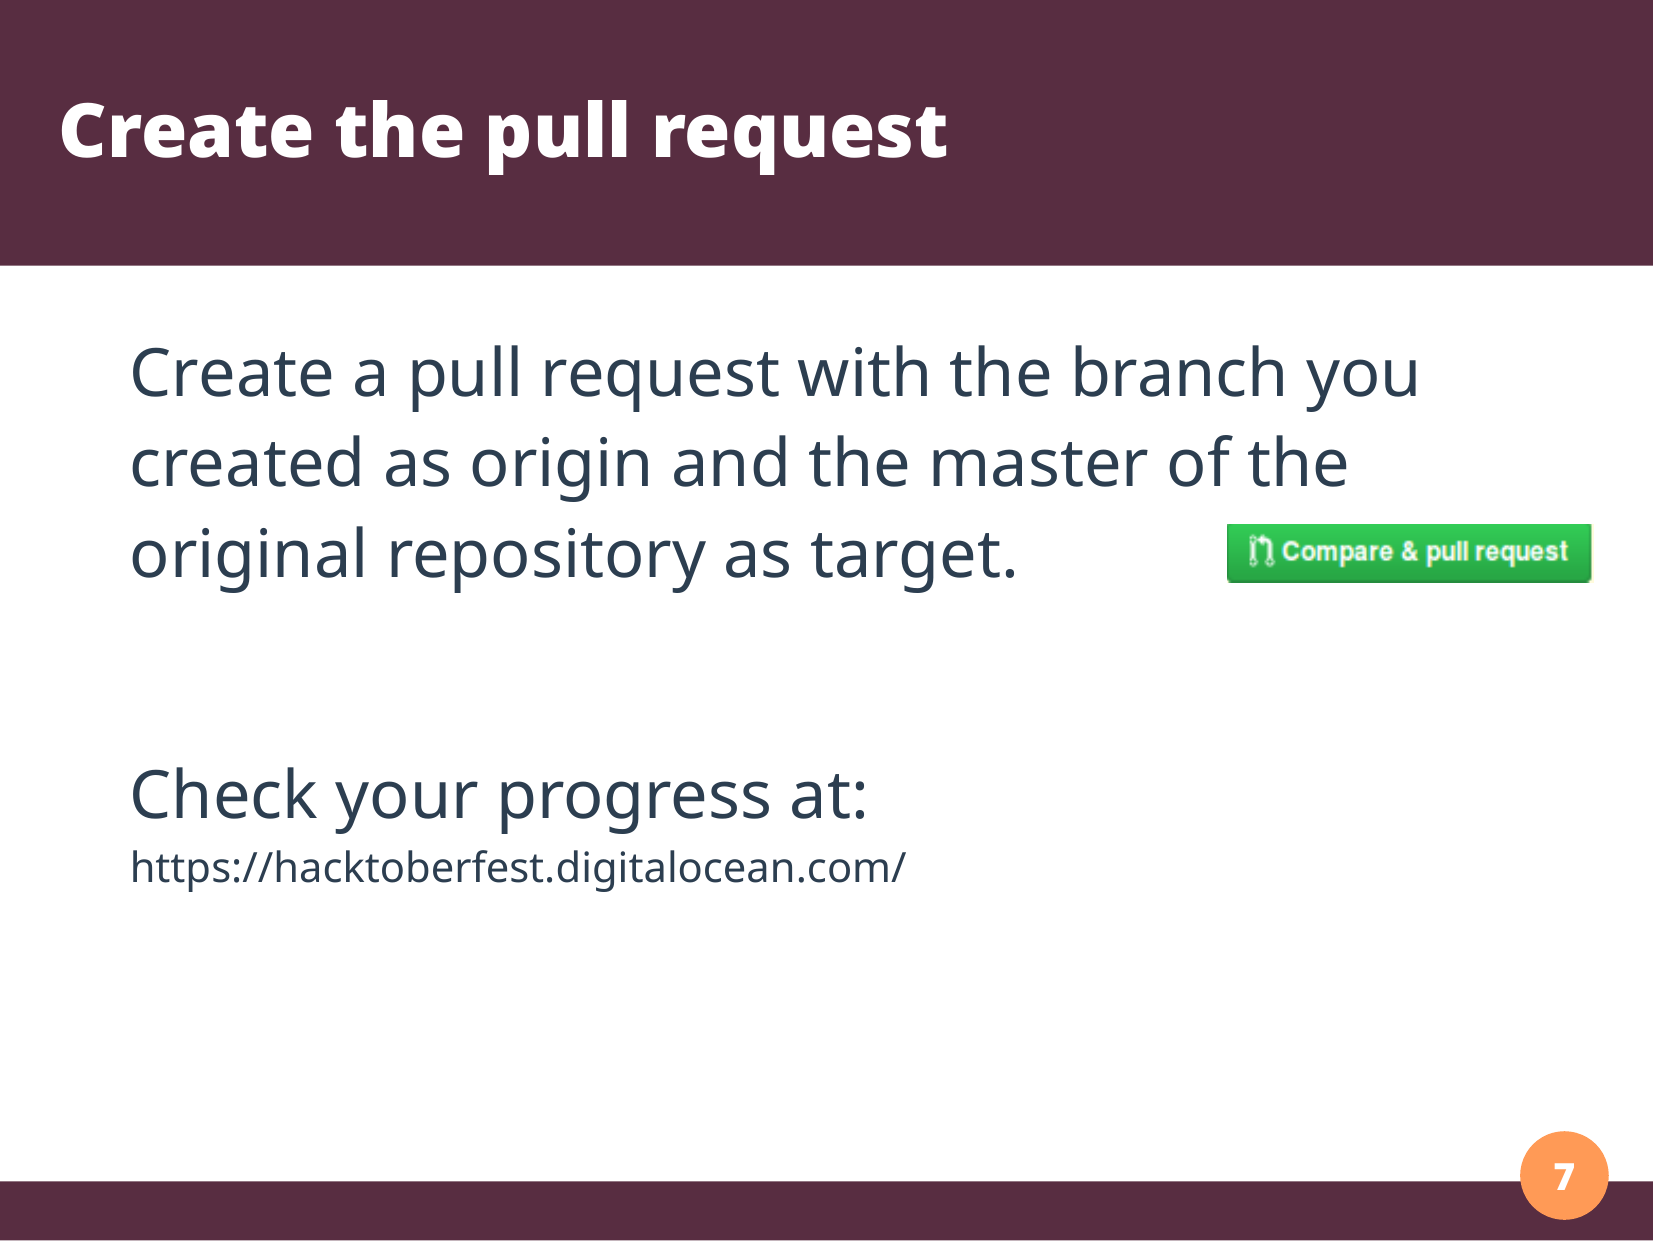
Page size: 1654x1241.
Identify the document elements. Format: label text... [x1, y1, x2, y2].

title Create the pull request [58, 49, 1594, 207]
list Create a pull request with the branch you created as origin and the master of the original repository as target. Check your progress at: https://hacktoberfest.digitalocean.com/ [58, 324, 1594, 1152]
picture [1227, 524, 1594, 583]
